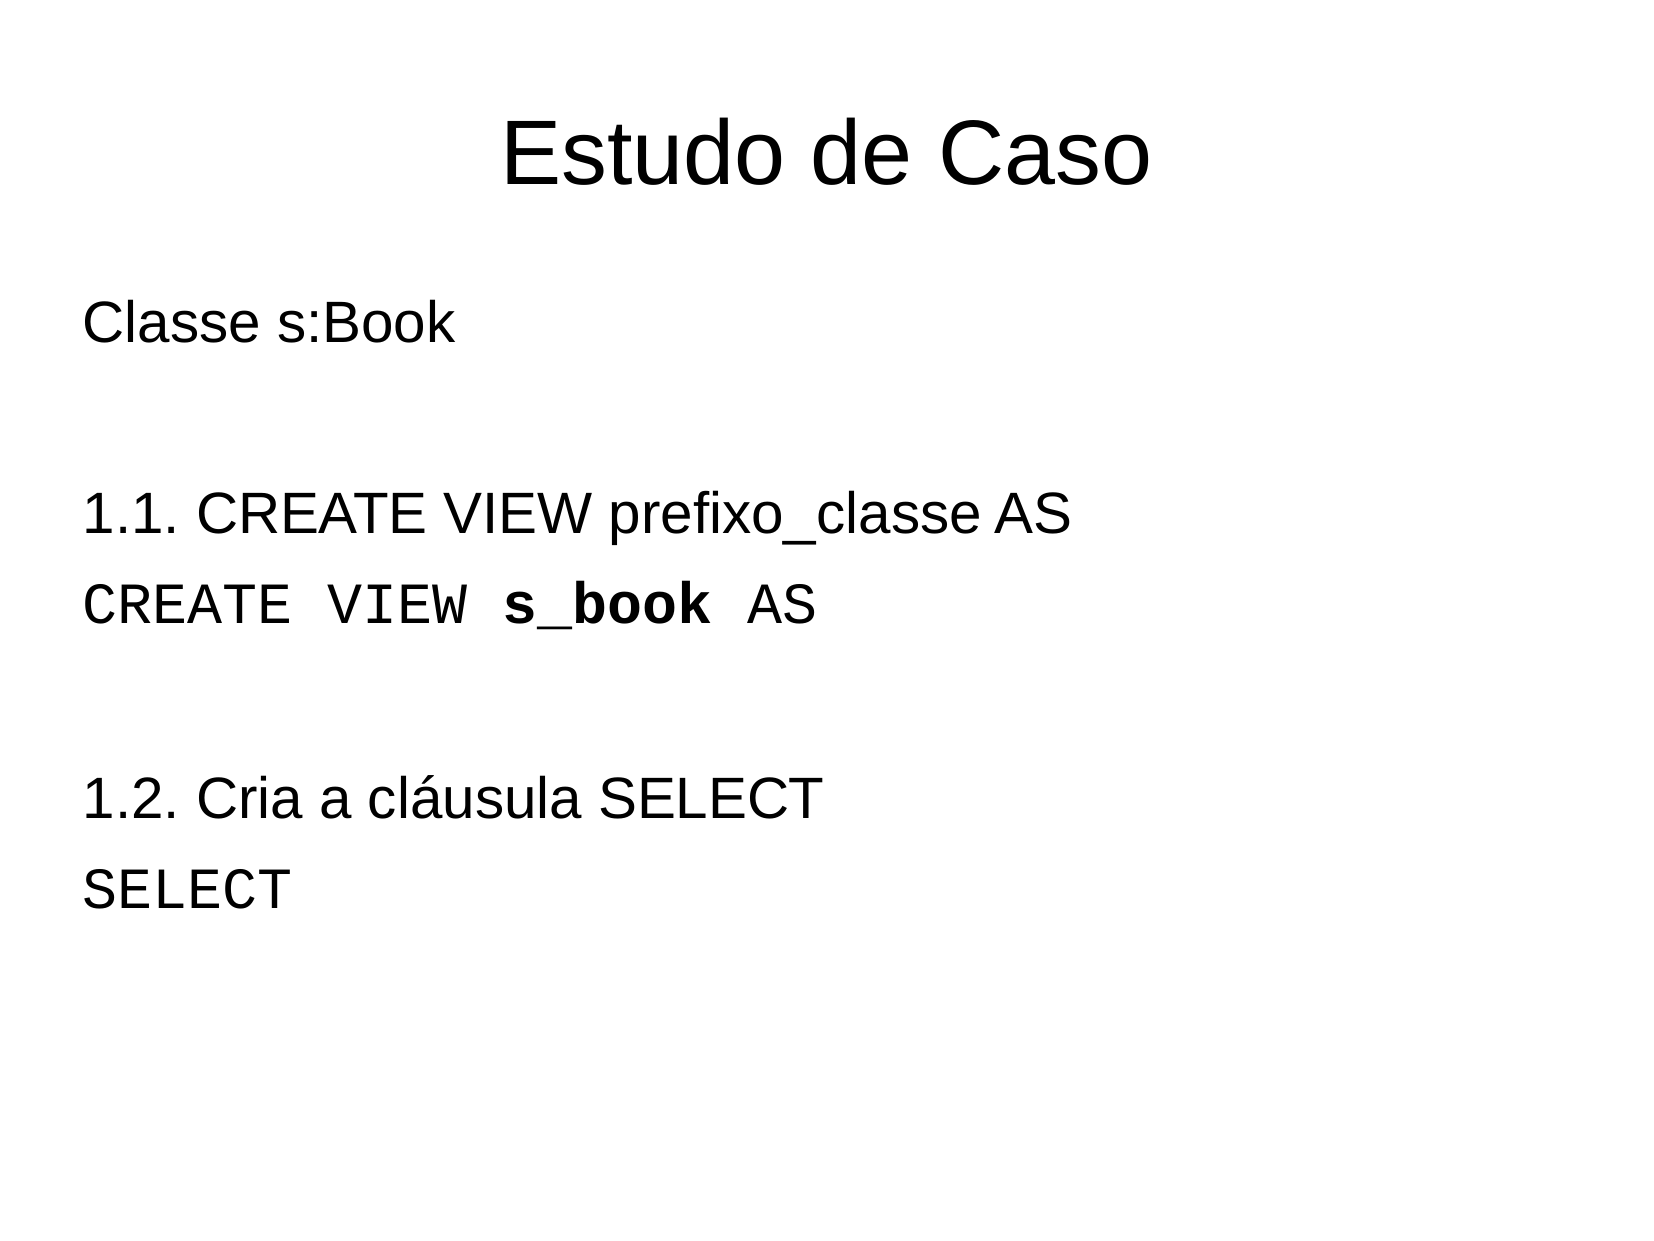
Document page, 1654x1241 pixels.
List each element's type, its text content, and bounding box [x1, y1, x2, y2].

list Classe s:Book 1.1. CREATE VIEW prefixo_classe AS CREATE VIEW s_book AS 1.2. Cria a cláusula SELECT SELECT [82, 290, 1625, 1109]
title Estudo de Caso [82, 49, 1571, 257]
